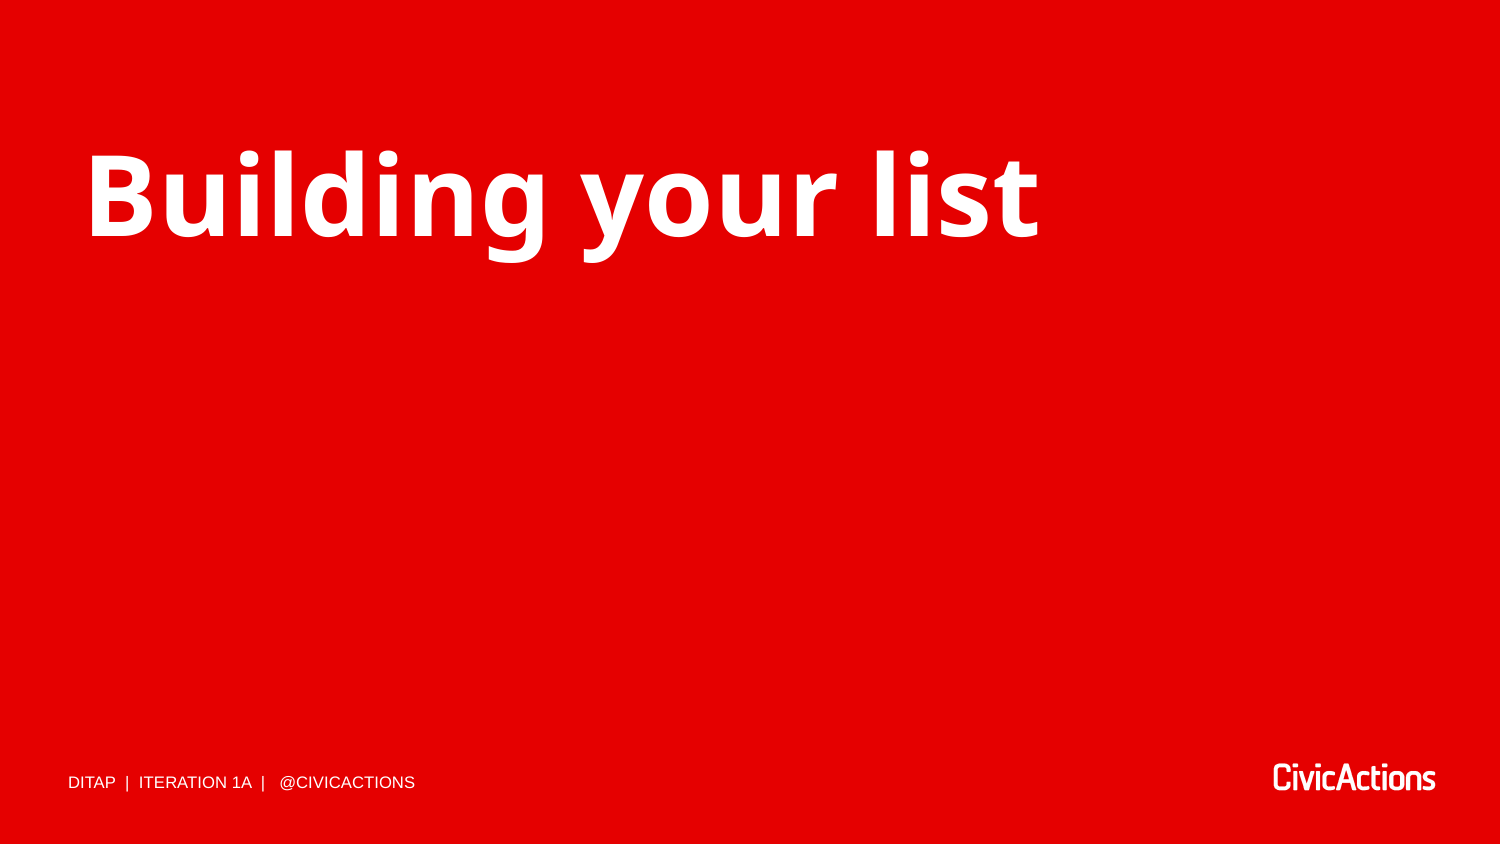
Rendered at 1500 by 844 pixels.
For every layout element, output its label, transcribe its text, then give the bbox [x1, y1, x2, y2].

title Building your list [73, 114, 1354, 470]
picture [1271, 758, 1438, 795]
